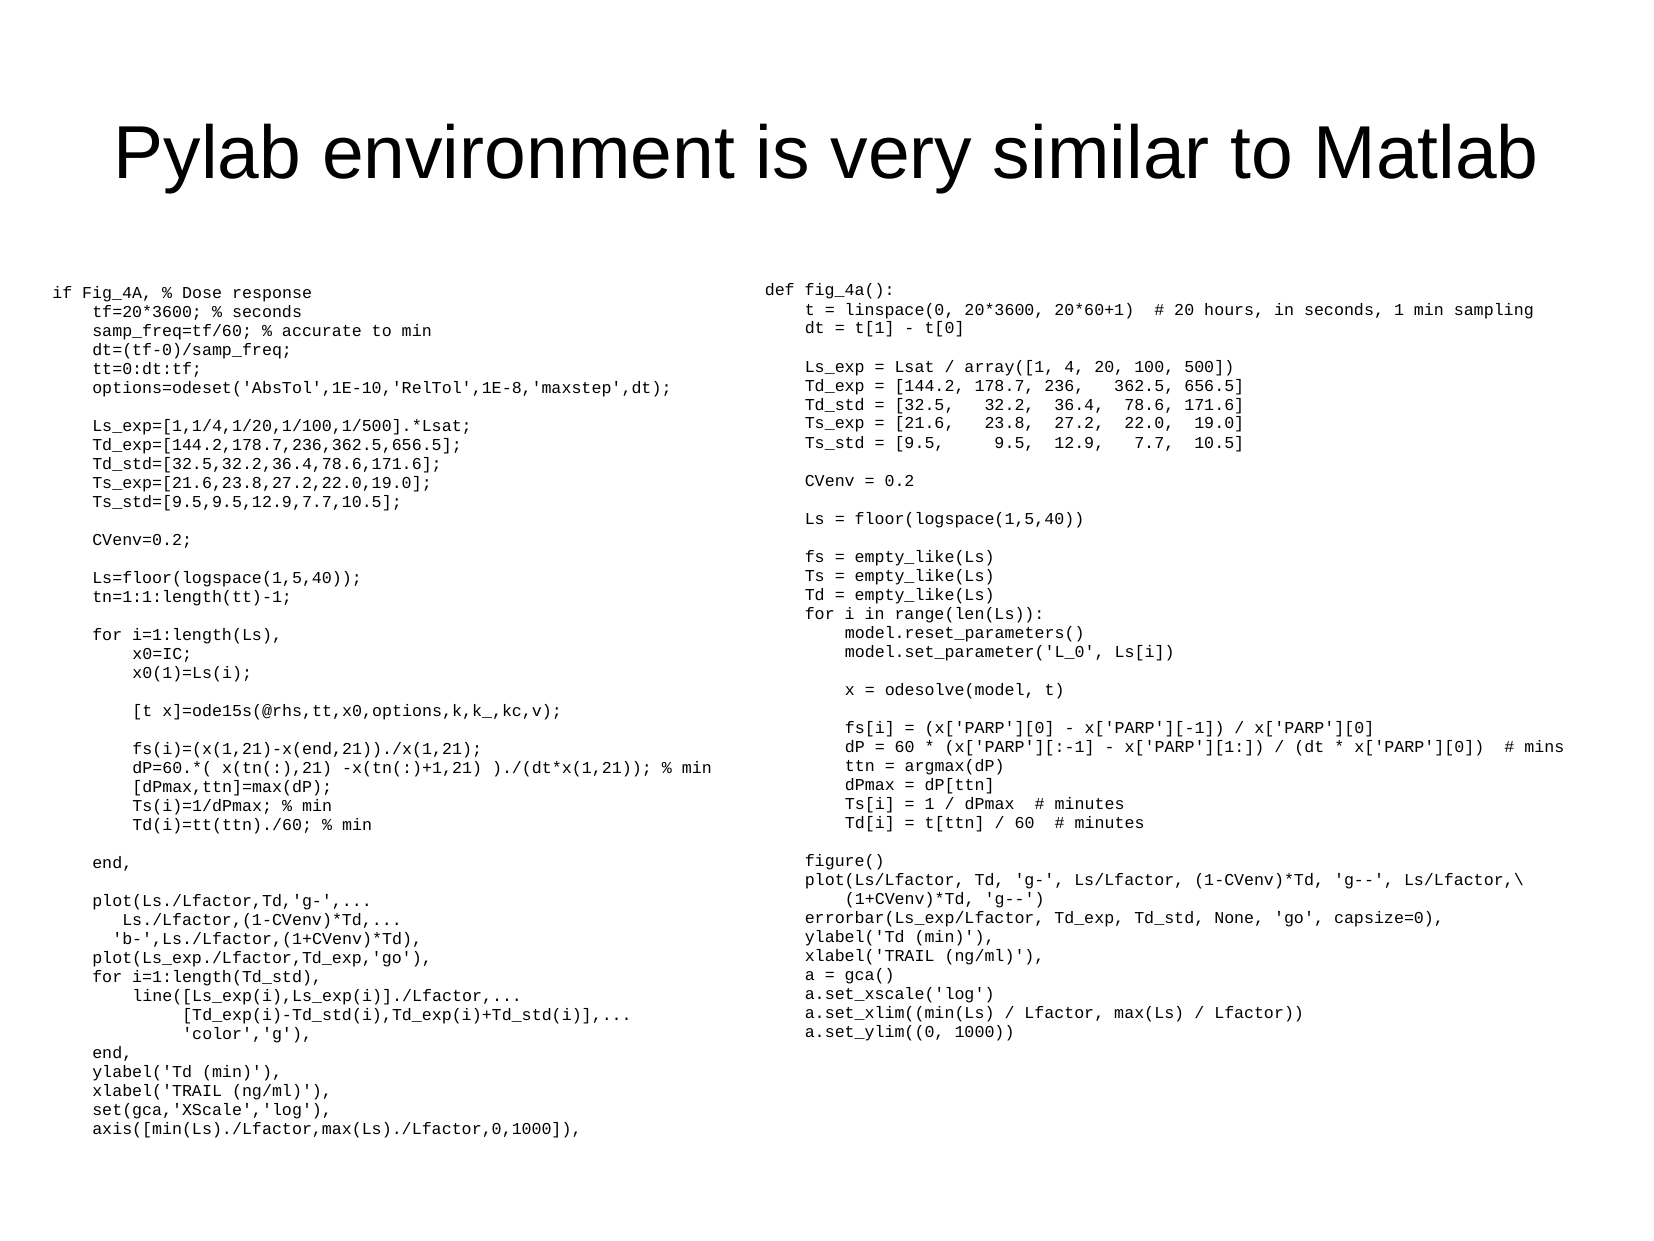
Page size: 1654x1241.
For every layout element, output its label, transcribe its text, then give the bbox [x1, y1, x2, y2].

text_box if Fig_4A, % Dose response tf=20*3600; % seconds samp_freq=tf/60; % accurate to min dt=(tf-0)/samp_freq; tt=0:dt:tf; options=odeset('AbsTol',1E-10,'RelTol',1E-8,'maxstep',dt); Ls_exp=[1,1/4,1/20,1/100,1/500].*Lsat; Td_exp=[144.2,178.7,236,362.5,656.5]; Td_std=[32.5,32.2,36.4,78.6,171.6]; Ts_exp=[21.6,23.8,27.2,22.0,19.0]; Ts_std=[9.5,9.5,12.9,7.7,10.5]; CVenv=0.2; Ls=floor(logspace(1,5,40)); tn=1:1:length(tt)-1; for i=1:length(Ls), x0=IC; x0(1)=Ls(i); [t x]=ode15s(@rhs,tt,x0,options,k,k_,kc,v); fs(i)=(x(1,21)-x(end,21))./x(1,21); dP=60.*( x(tn(:),21) -x(tn(:)+1,21) )./(dt*x(1,21)); % min [dPmax,ttn]=max(dP); Ts(i)=1/dPmax; % min Td(i)=tt(ttn)./60; % min end, plot(Ls./Lfactor,Td,'g-',... Ls./Lfactor,(1-CVenv)*Td,... 'b-',Ls./Lfactor,(1+CVenv)*Td), plot(Ls_exp./Lfactor,Td_exp,'go'), for i=1:length(Td_std), line([Ls_exp(i),Ls_exp(i)]./Lfactor,... [Td_exp(i)-Td_std(i),Td_exp(i)+Td_std(i)],... 'color','g'), end, ylabel('Td (min)'), xlabel('TRAIL (ng/ml)'), set(gca,'XScale','log'), axis([min(Ls)./Lfactor,max(Ls)./Lfactor,0,1000]), [37, 276, 1063, 1184]
text_box def fig_4a(): t = linspace(0, 20*3600, 20*60+1) # 20 hours, in seconds, 1 min sampling dt = t[1] - t[0] Ls_exp = Lsat / array([1, 4, 20, 100, 500]) Td_exp = [144.2, 178.7, 236, 362.5, 656.5] Td_std = [32.5, 32.2, 36.4, 78.6, 171.6] Ts_exp = [21.6, 23.8, 27.2, 22.0, 19.0] Ts_std = [9.5, 9.5, 12.9, 7.7, 10.5] CVenv = 0.2 Ls = floor(logspace(1,5,40)) fs = empty_like(Ls) Ts = empty_like(Ls) Td = empty_like(Ls) for i in range(len(Ls)): model.reset_parameters() model.set_parameter('L_0', Ls[i]) x = odesolve(model, t) fs[i] = (x['PARP'][0] - x['PARP'][-1]) / x['PARP'][0] dP = 60 * (x['PARP'][:-1] - x['PARP'][1:]) / (dt * x['PARP'][0]) # mins ttn = argmax(dP) dPmax = dP[ttn] Ts[i] = 1 / dPmax # minutes Td[i] = t[ttn] / 60 # minutes figure() plot(Ls/Lfactor, Td, 'g-', Ls/Lfactor, (1-CVenv)*Td, 'g--', Ls/Lfactor,\ (1+CVenv)*Td, 'g--') errorbar(Ls_exp/Lfactor, Td_exp, Td_std, None, 'go', capsize=0), ylabel('Td (min)'), xlabel('TRAIL (ng/ml)'), a = gca() a.set_xscale('log') a.set_xlim((min(Ls) / Lfactor, max(Ls) / Lfactor)) a.set_ylim((0, 1000)) [750, 274, 1582, 1051]
title Pylab environment is very similar to Matlab [82, 56, 1571, 250]
